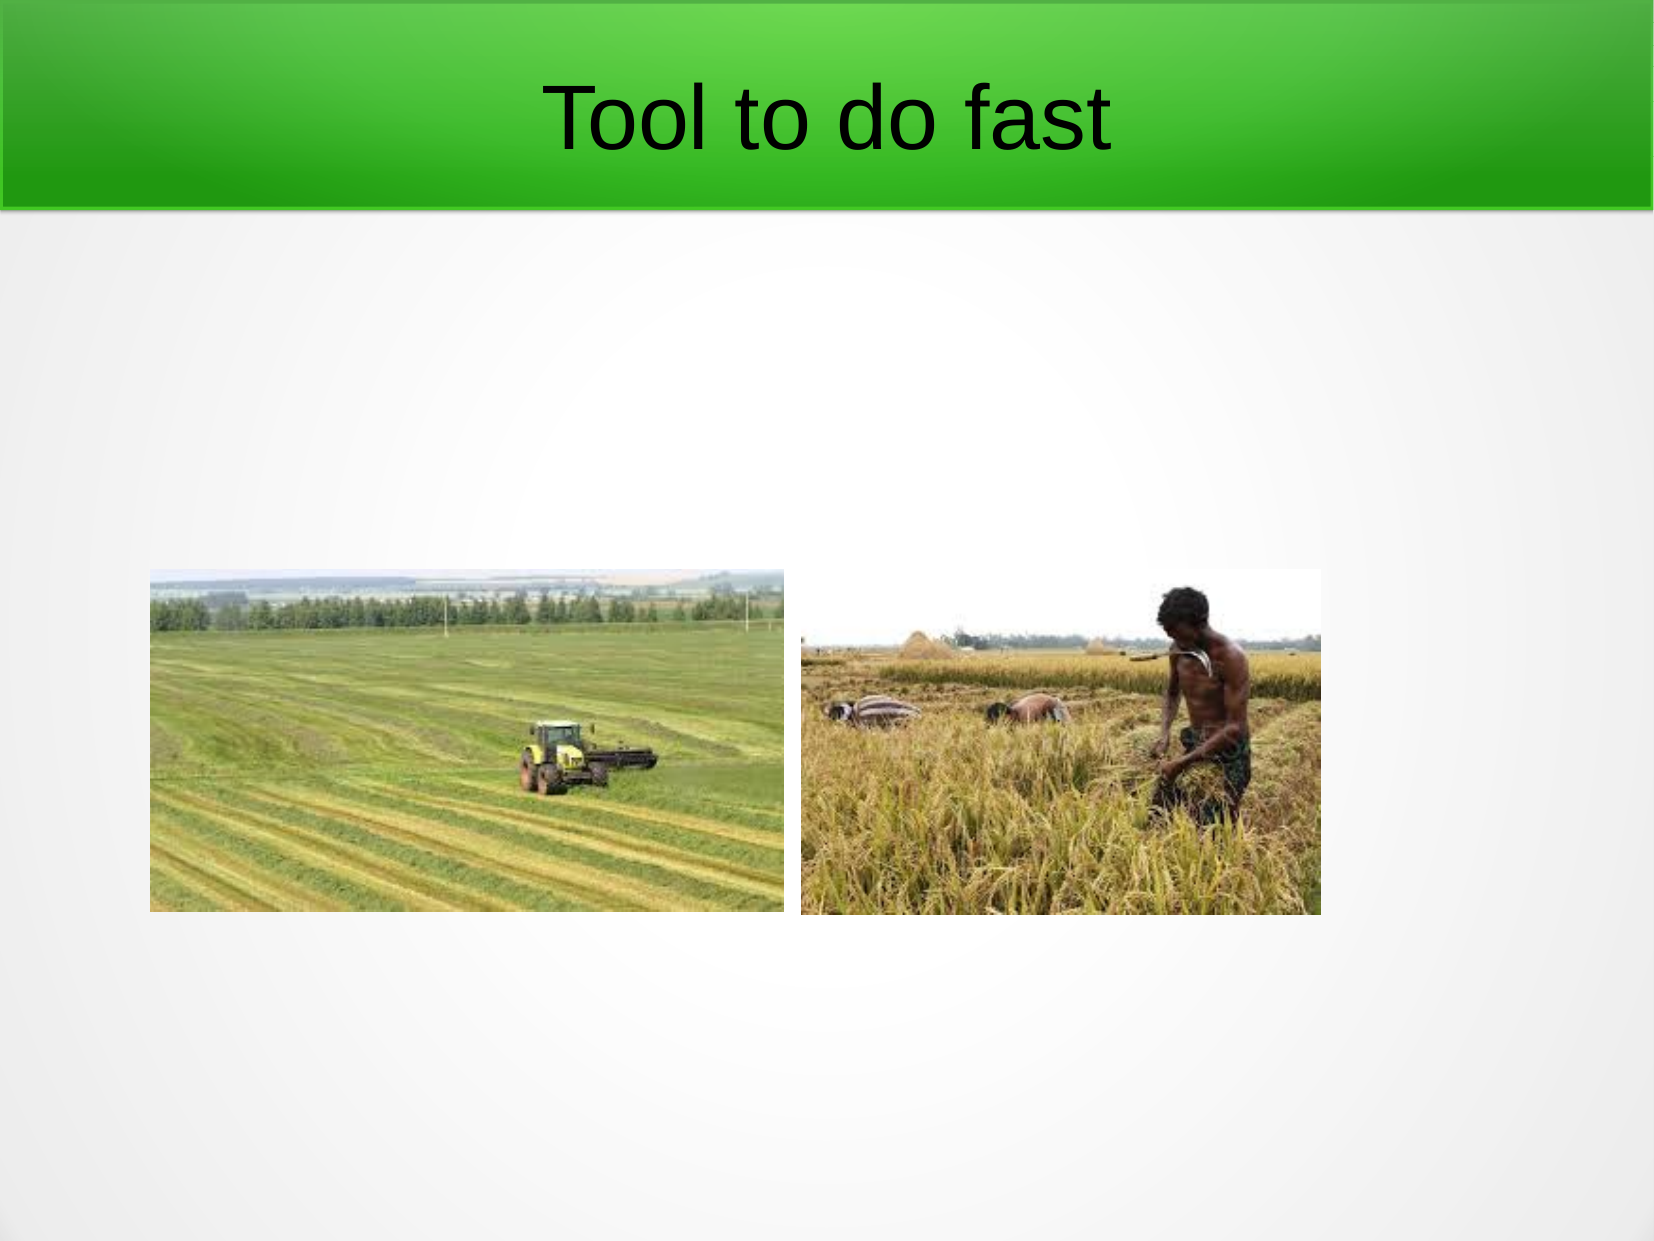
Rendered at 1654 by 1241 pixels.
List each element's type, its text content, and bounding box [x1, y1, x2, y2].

title Tool to do fast [82, 47, 1571, 189]
picture [801, 569, 1321, 916]
picture [150, 569, 784, 912]
